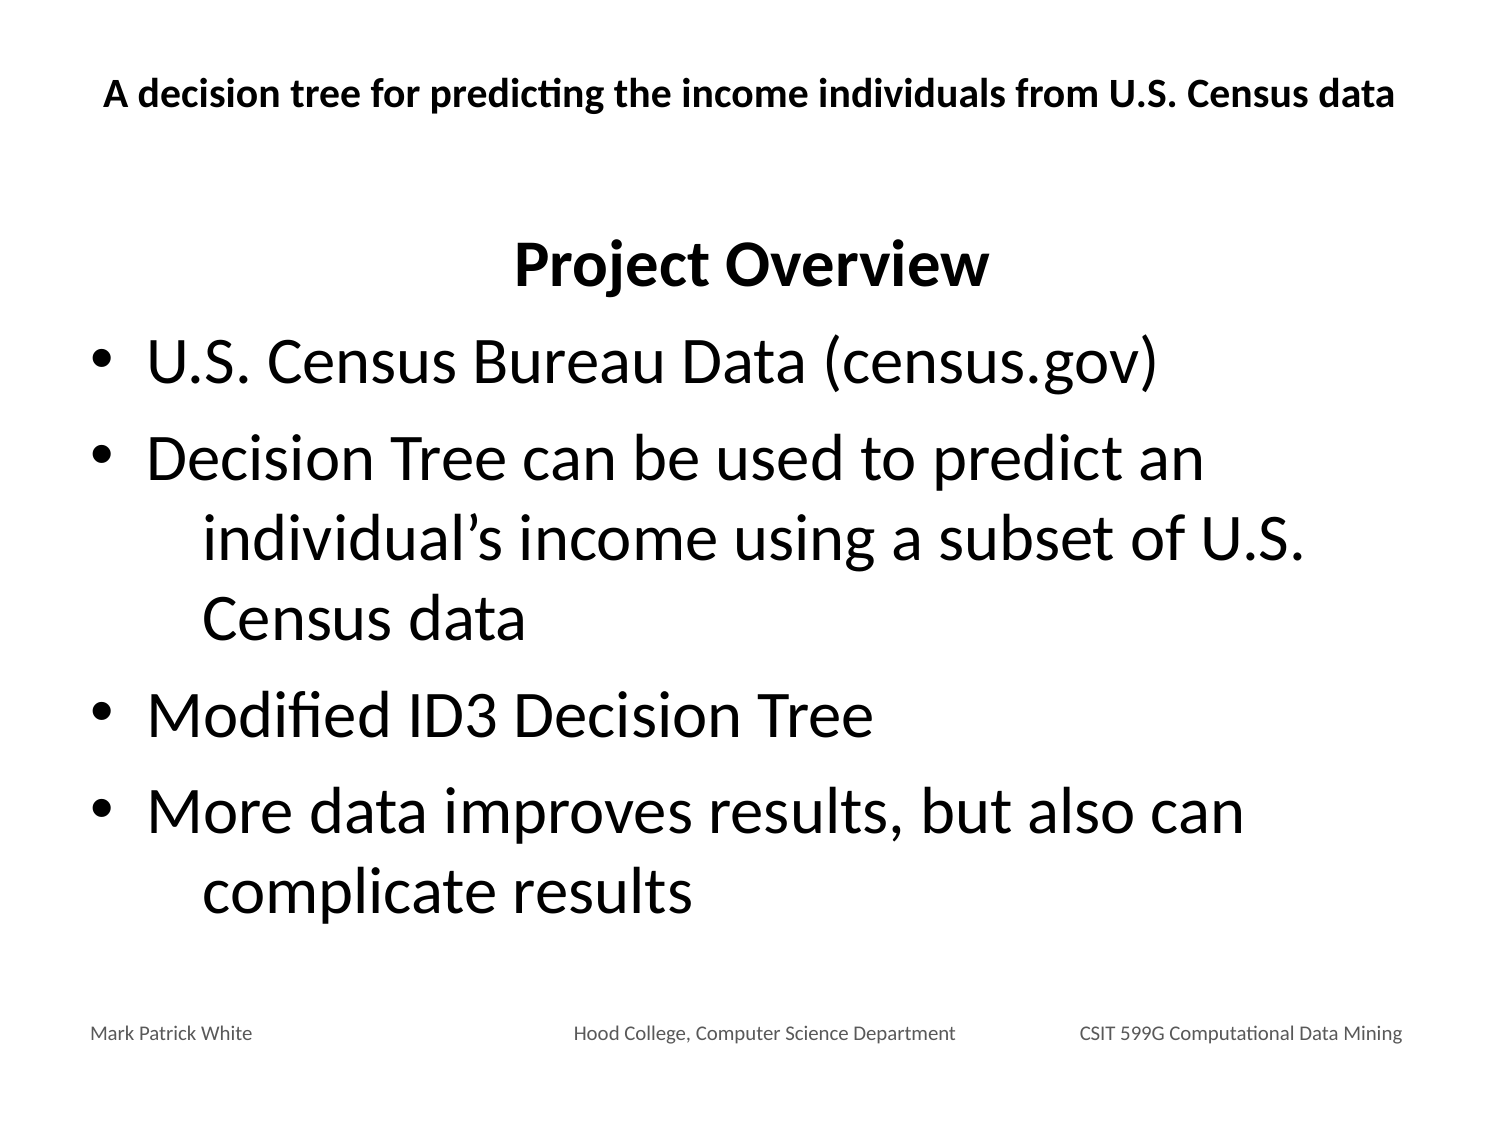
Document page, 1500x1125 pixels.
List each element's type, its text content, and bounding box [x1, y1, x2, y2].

list Project Overview U.S. Census Bureau Data (census.gov) Decision Tree can be used to predict an individual’s income using a subset of U.S. Census data Modified ID3 Decision Tree More data improves results, but also can complicate results [75, 212, 1426, 950]
title A decision tree for predicting the income individuals from U.S. Census data [75, 45, 1426, 138]
text_box Mark Patrick White Hood College, Computer Science Department CSIT 599G Computational Data Mining [75, 1012, 1426, 1053]
